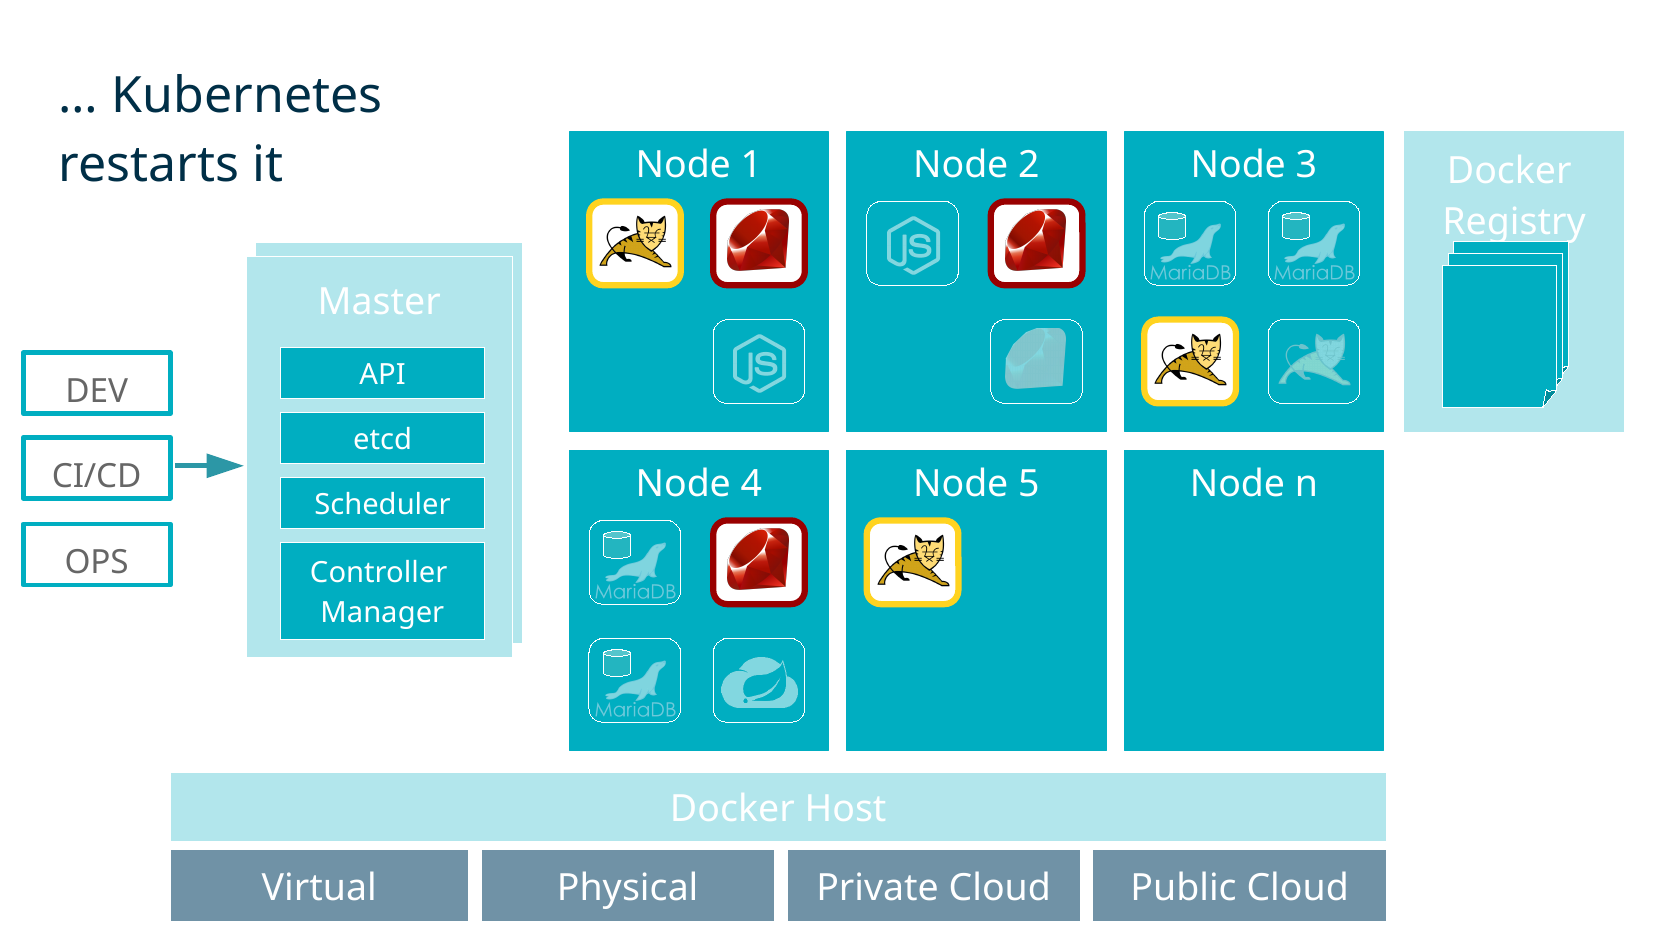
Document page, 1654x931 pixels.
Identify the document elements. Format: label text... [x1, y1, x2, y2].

text_box [1144, 319, 1236, 404]
picture [597, 213, 680, 269]
text_box Private Cloud [788, 850, 1080, 921]
text_box DEV [23, 352, 171, 414]
text_box Node n [1124, 450, 1384, 751]
picture [1147, 222, 1240, 282]
text_box [255, 242, 523, 644]
text_box Node 2 [846, 131, 1107, 432]
picture [882, 214, 945, 277]
text_box Node 5 [846, 450, 1107, 751]
picture [1005, 328, 1066, 389]
text_box [589, 201, 681, 286]
text_box [1442, 241, 1569, 408]
picture [1271, 222, 1364, 282]
picture [727, 209, 789, 271]
picture [1152, 331, 1235, 387]
picture [721, 656, 798, 708]
title … Kubernetes restarts it [59, 59, 557, 219]
text_box Physical [482, 850, 774, 921]
picture [1276, 332, 1359, 387]
text_box [990, 201, 1083, 286]
text_box Node 1 [569, 131, 829, 432]
text_box Node 3 [1124, 131, 1384, 432]
picture [592, 541, 684, 601]
picture [592, 659, 684, 719]
text_box CI/CD [23, 437, 171, 499]
text_box Docker Registry [1404, 131, 1624, 432]
text_box [603, 536, 631, 541]
text_box Controller Manager [280, 542, 485, 640]
picture [875, 532, 958, 588]
text_box Node 4 [569, 450, 829, 751]
picture [727, 528, 789, 590]
text_box Scheduler [280, 477, 485, 529]
text_box Master [246, 256, 513, 658]
text_box API [280, 347, 485, 399]
text_box Docker Host [171, 773, 1386, 841]
text_box [713, 201, 805, 286]
text_box etcd [280, 412, 485, 464]
text_box [1158, 217, 1186, 222]
text_box [1282, 217, 1310, 222]
text_box [603, 654, 631, 659]
text_box [866, 520, 959, 605]
text_box [713, 520, 805, 605]
picture [728, 332, 791, 395]
text_box Public Cloud [1093, 850, 1386, 921]
text_box OPS [23, 524, 171, 586]
picture [1005, 209, 1066, 271]
text_box Virtual [171, 850, 468, 921]
